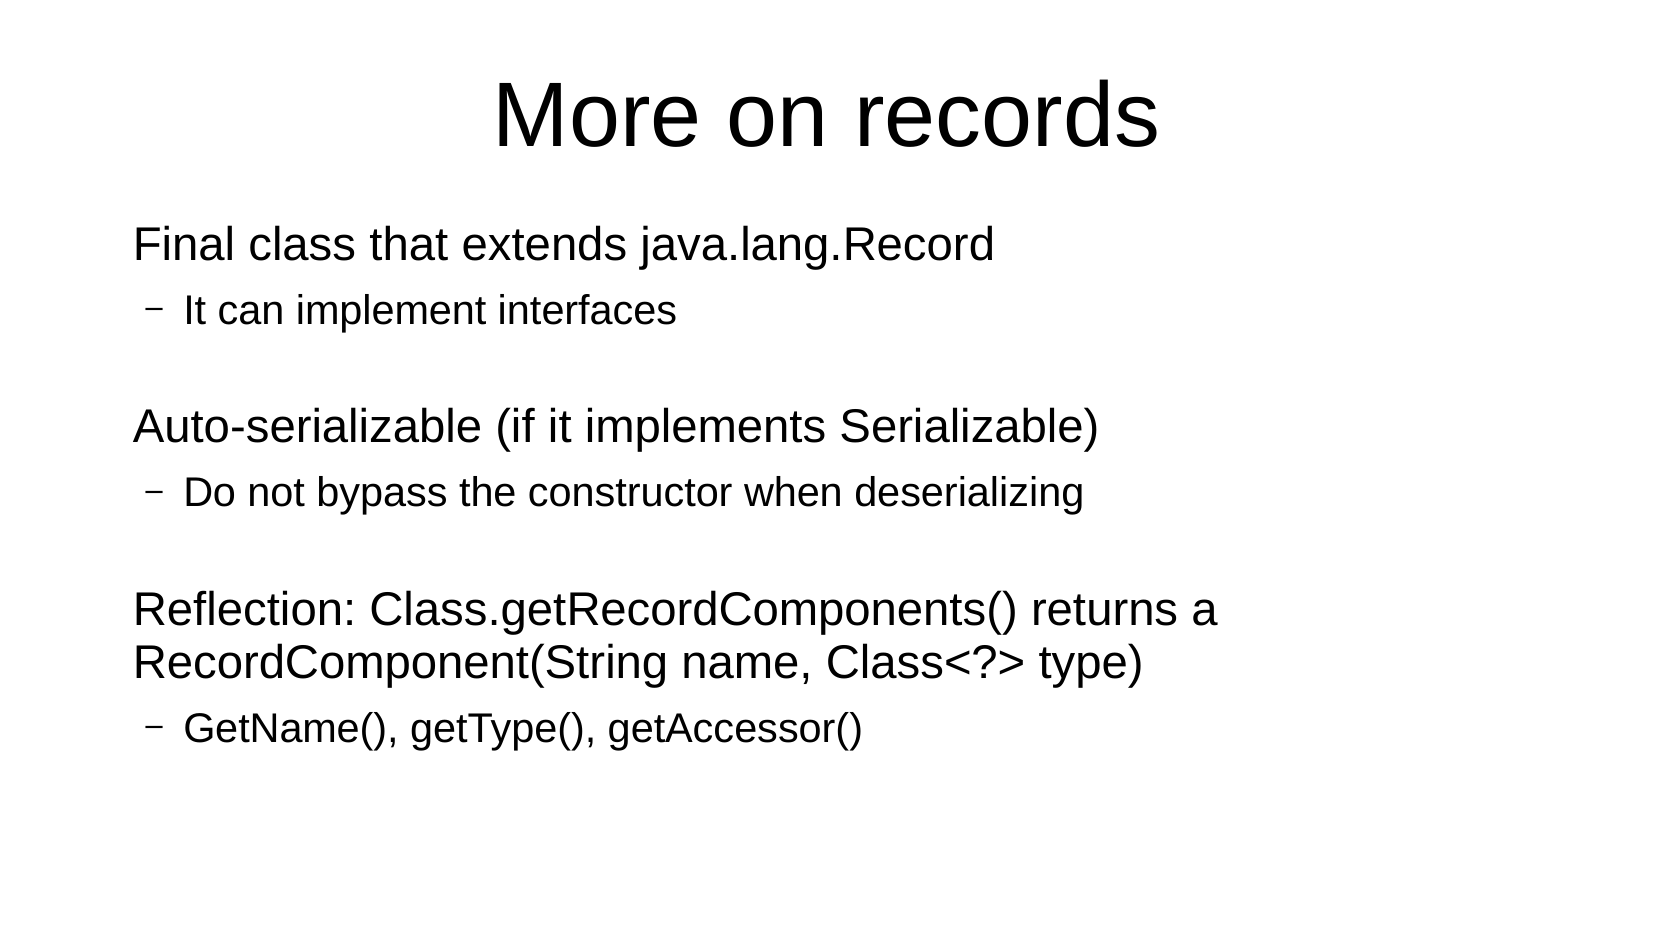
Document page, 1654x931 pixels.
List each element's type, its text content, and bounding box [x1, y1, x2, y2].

title More on records [82, 37, 1571, 193]
list Final class that extends java.lang.Record It can implement interfaces Auto-serializable (if it implements Serializable) Do not bypass the constructor when deserializing Reflection: Class.getRecordComponents() returns a RecordComponent(String name, Class<?> type) GetName(), getType(), getAccessor() [82, 217, 1571, 758]
